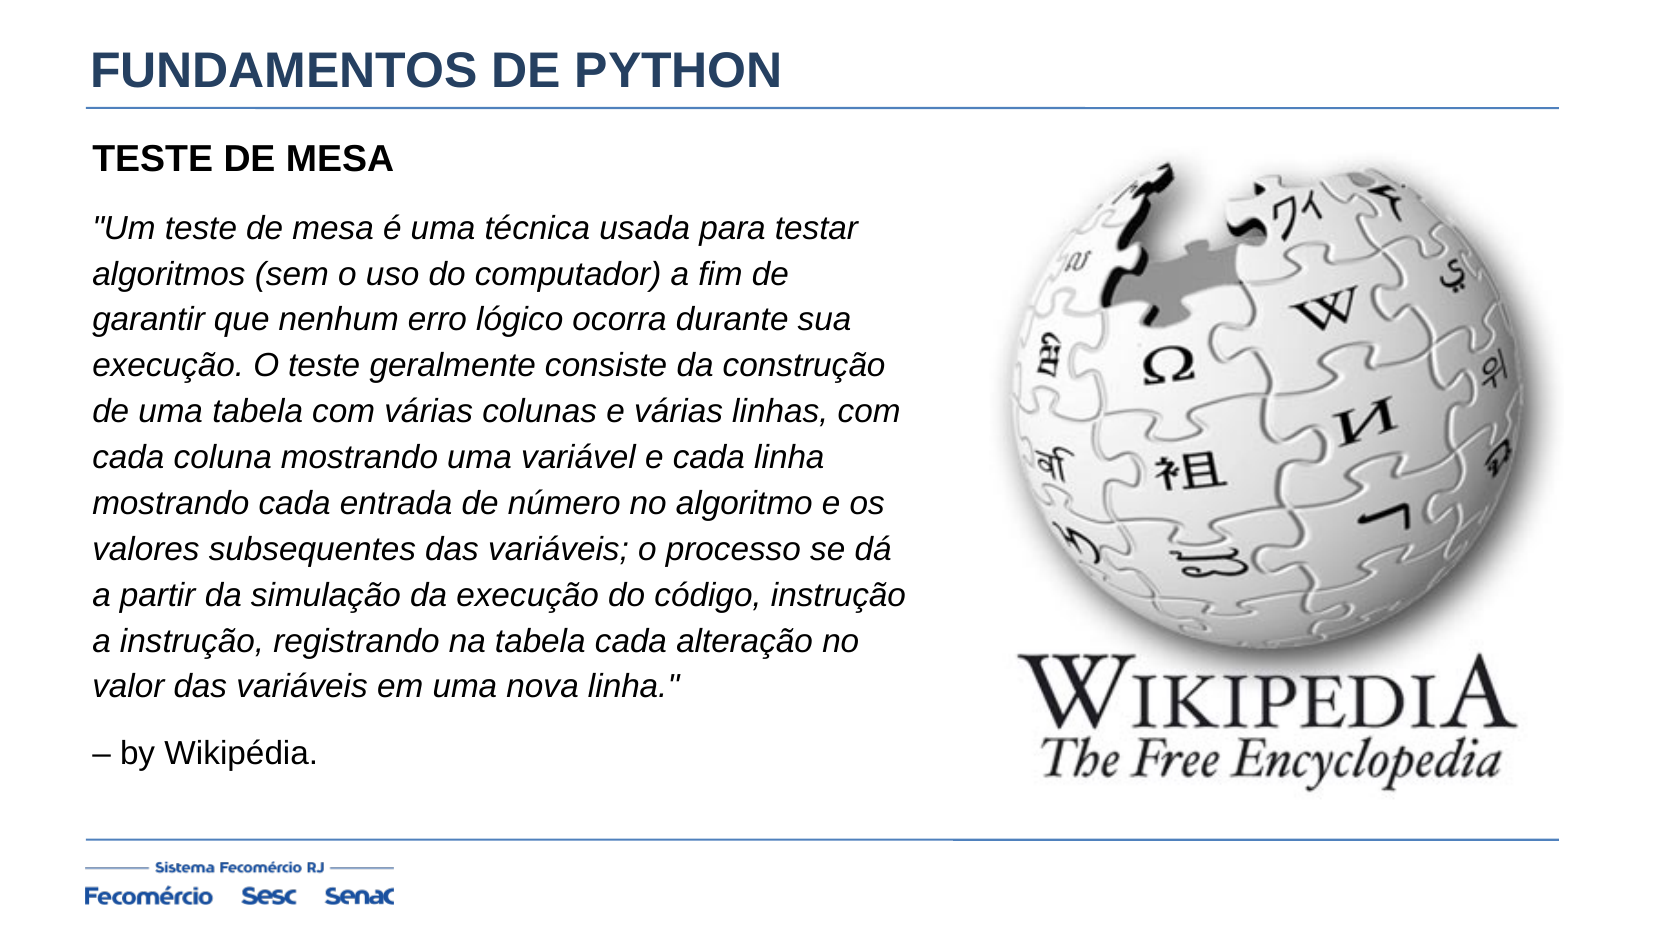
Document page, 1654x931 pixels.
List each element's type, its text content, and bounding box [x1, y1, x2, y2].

text_box FUNDAMENTOS DE PYTHON [90, 32, 1564, 104]
picture [62, 845, 416, 921]
picture [989, 146, 1564, 836]
text_box TESTE DE MESA "Um teste de mesa é uma técnica usada para testar algoritmos (sem o uso do computador) a fim de garantir que nenhum erro lógico ocorra durante sua execução. O teste geralmente consiste da construção de uma tabela com várias colunas e várias linhas, com cada coluna mostrando uma variável e cada linha mostrando cada entrada de número no algoritmo e os valores subsequentes das variáveis; o processo se dá a partir da simulação da execução do código, instrução a instrução, registrando na tabela cada alteração no valor das variáveis em uma nova linha." – by Wikipédia. [77, 112, 923, 836]
